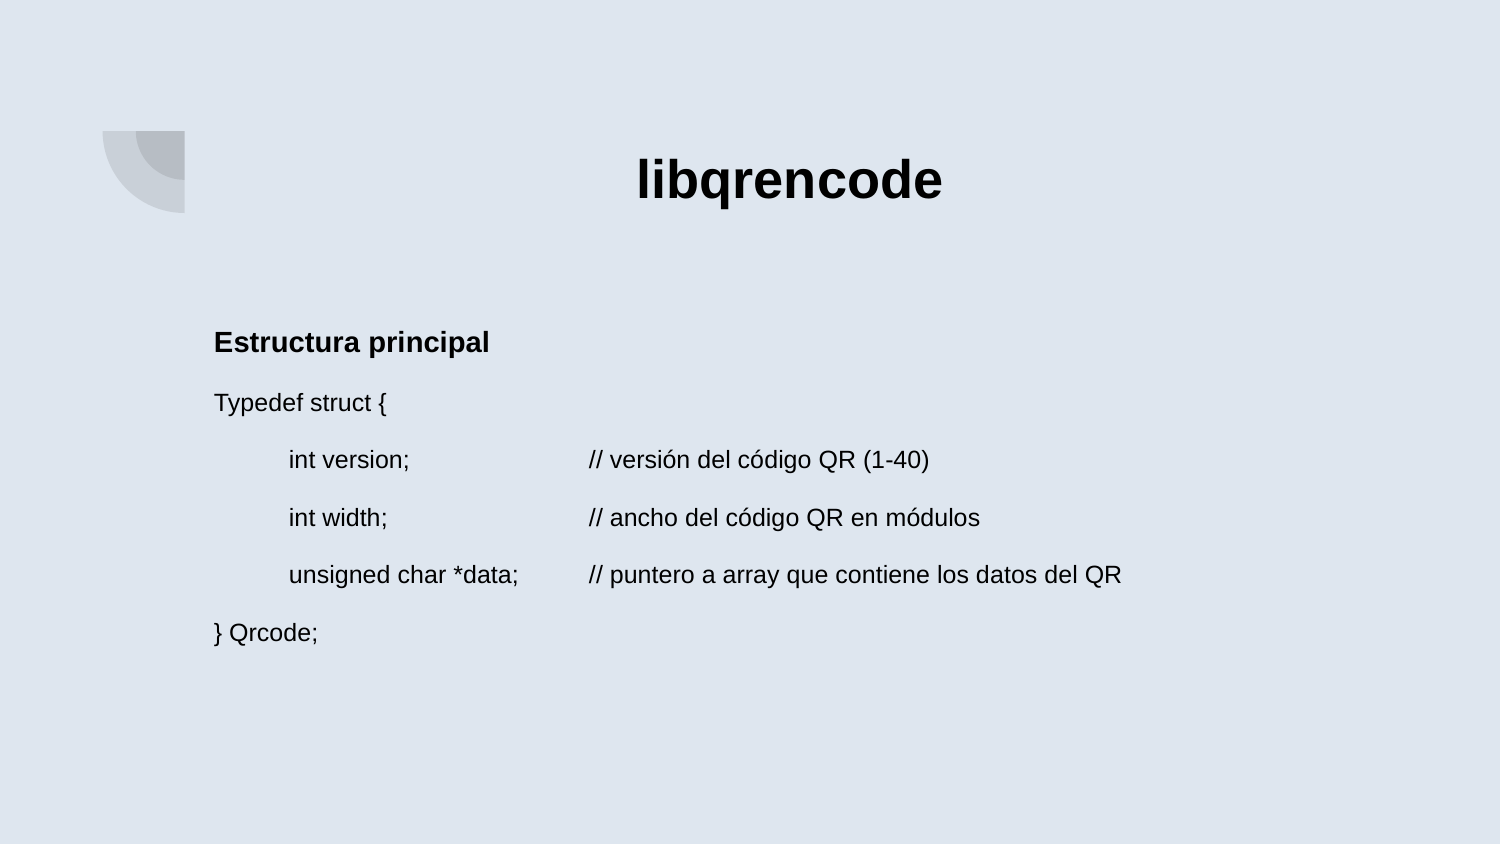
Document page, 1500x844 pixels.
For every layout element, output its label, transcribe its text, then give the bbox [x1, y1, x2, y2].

title libqrencode [213, 98, 1368, 263]
list Estructura principal Typedef struct { int version; // versión del código QR (1-40) int width; // ancho del código QR en módulos unsigned char *data; // puntero a array que contiene los datos del QR } Qrcode; [213, 326, 1368, 744]
